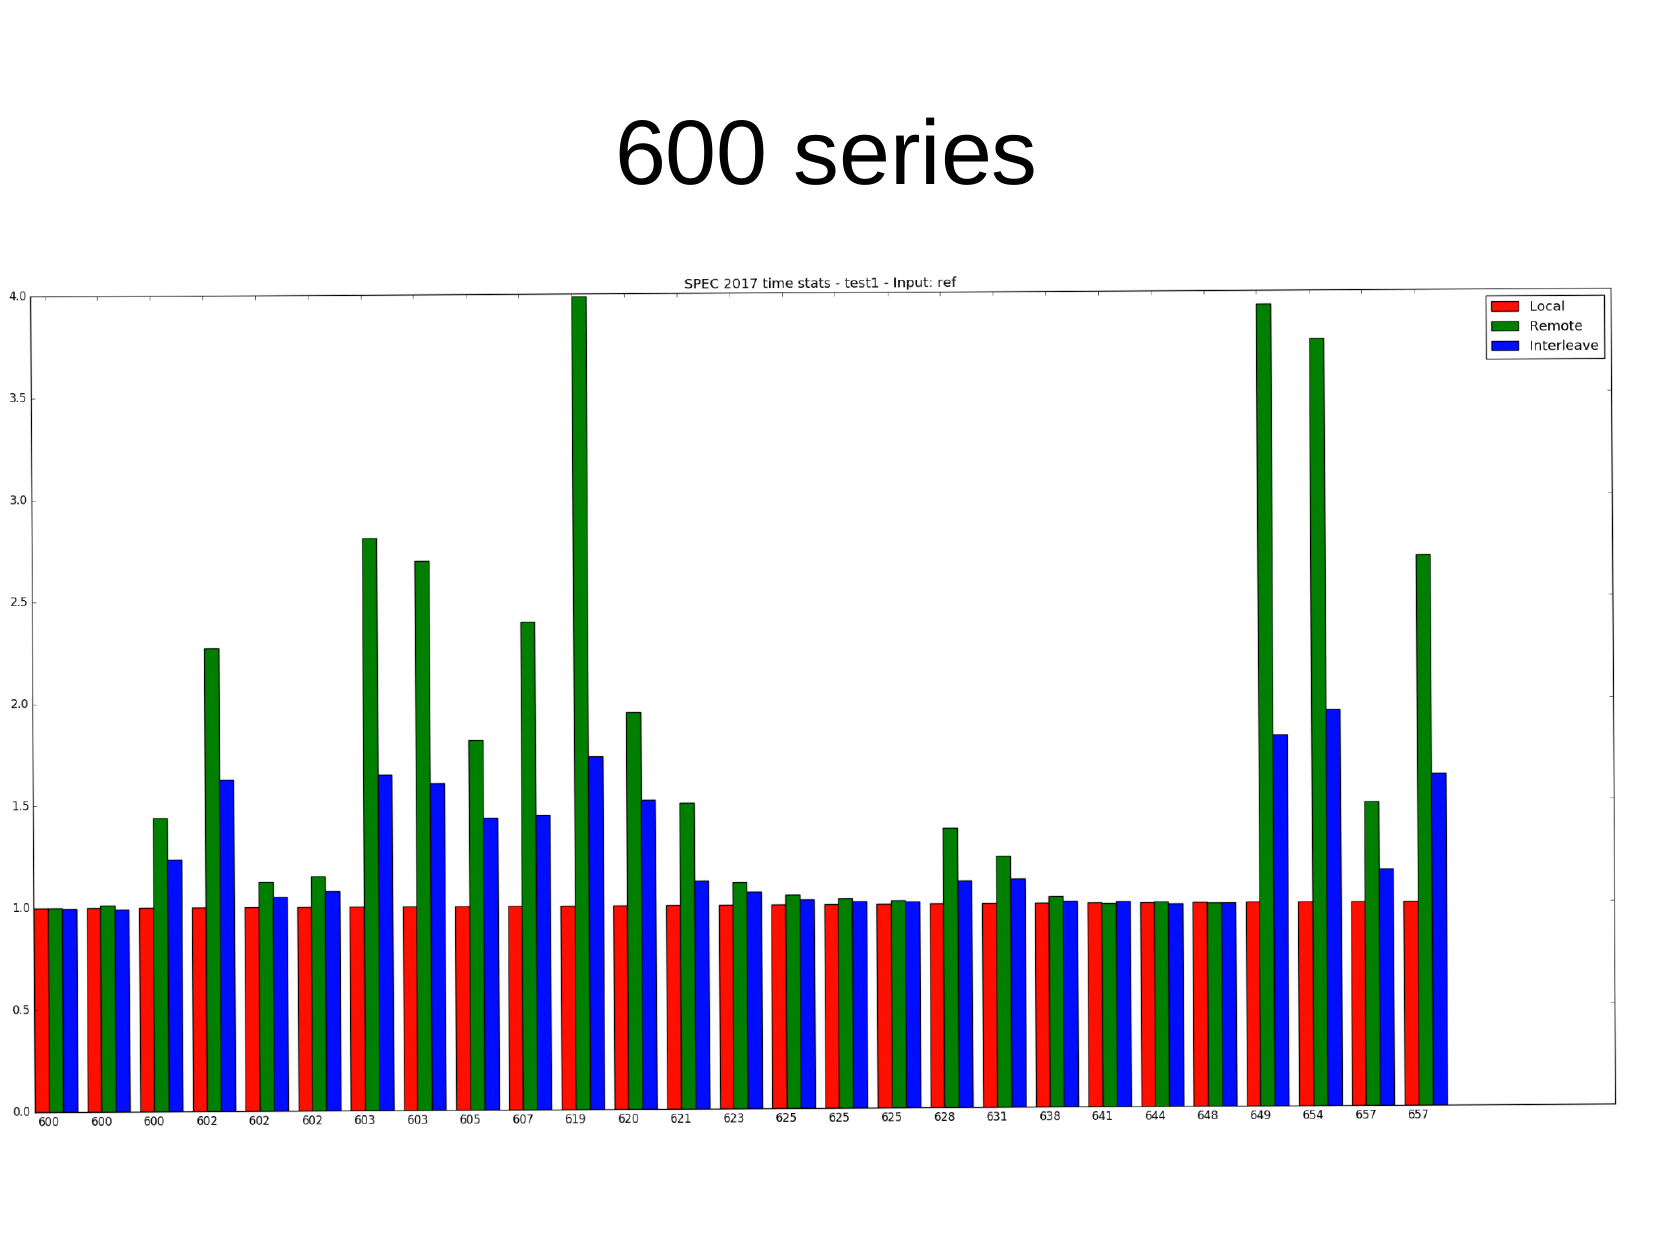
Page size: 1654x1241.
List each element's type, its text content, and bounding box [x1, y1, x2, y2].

picture [0, 185, 1654, 1214]
title 600 series [82, 49, 1571, 193]
